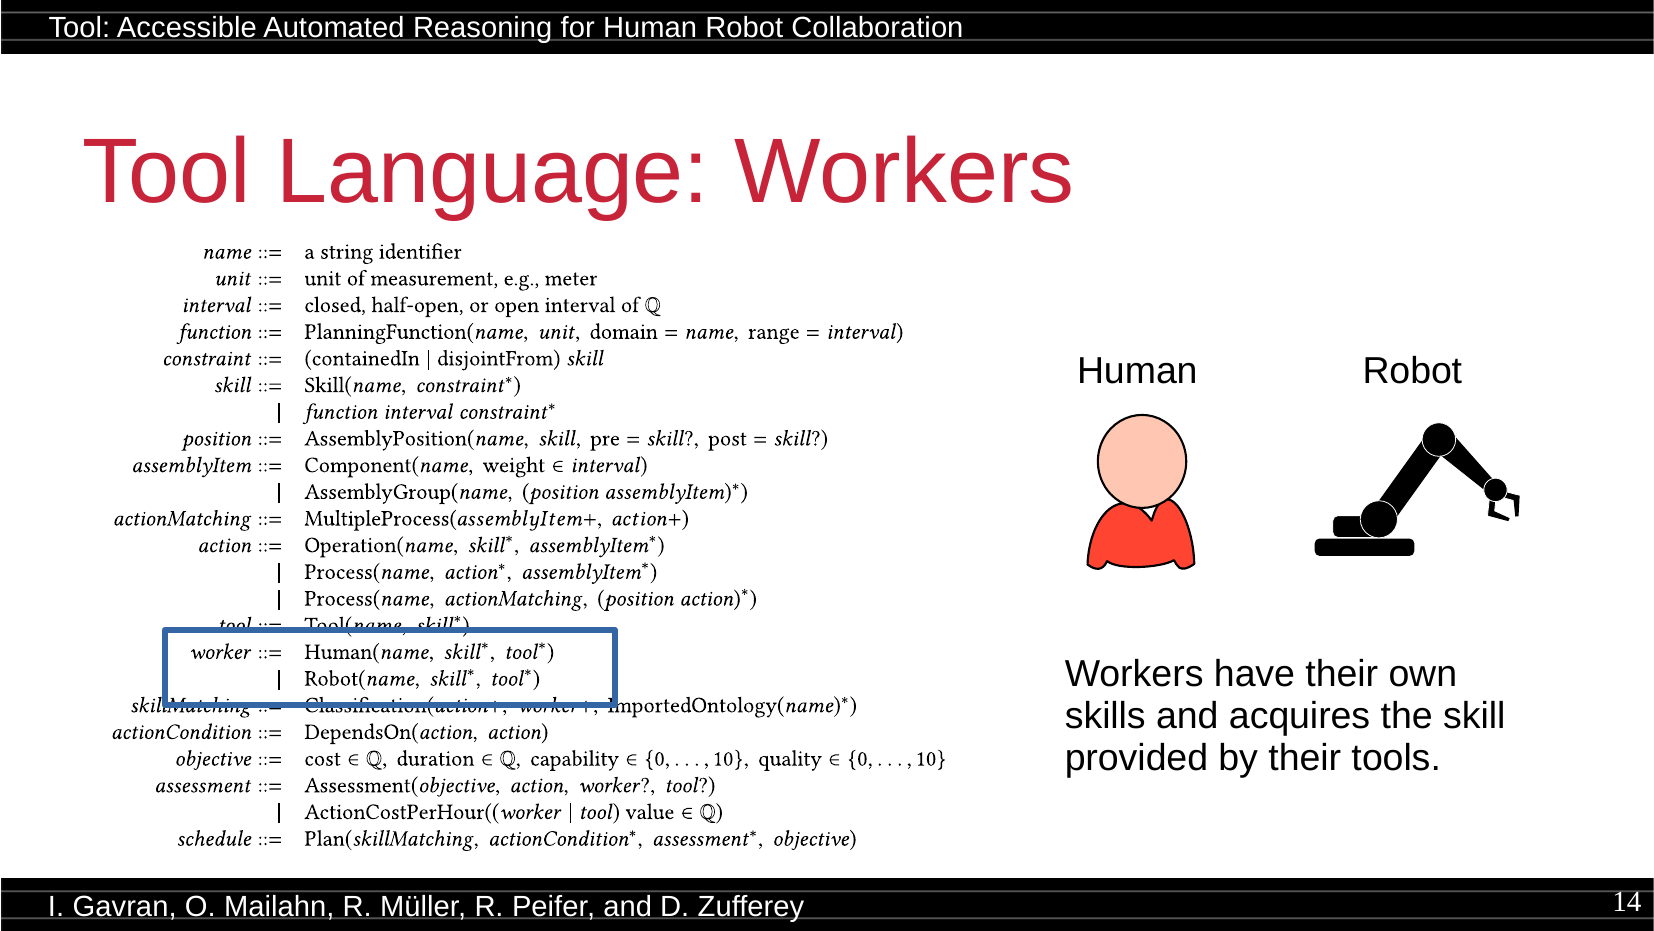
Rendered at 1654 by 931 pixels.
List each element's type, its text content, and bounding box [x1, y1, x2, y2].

picture [1314, 422, 1520, 556]
text_box Workers have their own skills and acquires the skill provided by their tools. [1050, 645, 1531, 811]
picture [1, 0, 1654, 54]
picture [112, 243, 946, 851]
text_box I. Gavran, O. Mailahn, R. Müller, R. Peifer, and D. Zufferey [33, 882, 821, 931]
picture [1, 878, 1654, 931]
picture [1080, 413, 1196, 571]
text_box Tool: Accessible Automated Reasoning for Human Robot Collaboration [33, 4, 980, 52]
text_box Robot [1347, 342, 1478, 400]
text_box Human [1062, 342, 1213, 400]
title Tool Language: Workers [82, 92, 1571, 249]
